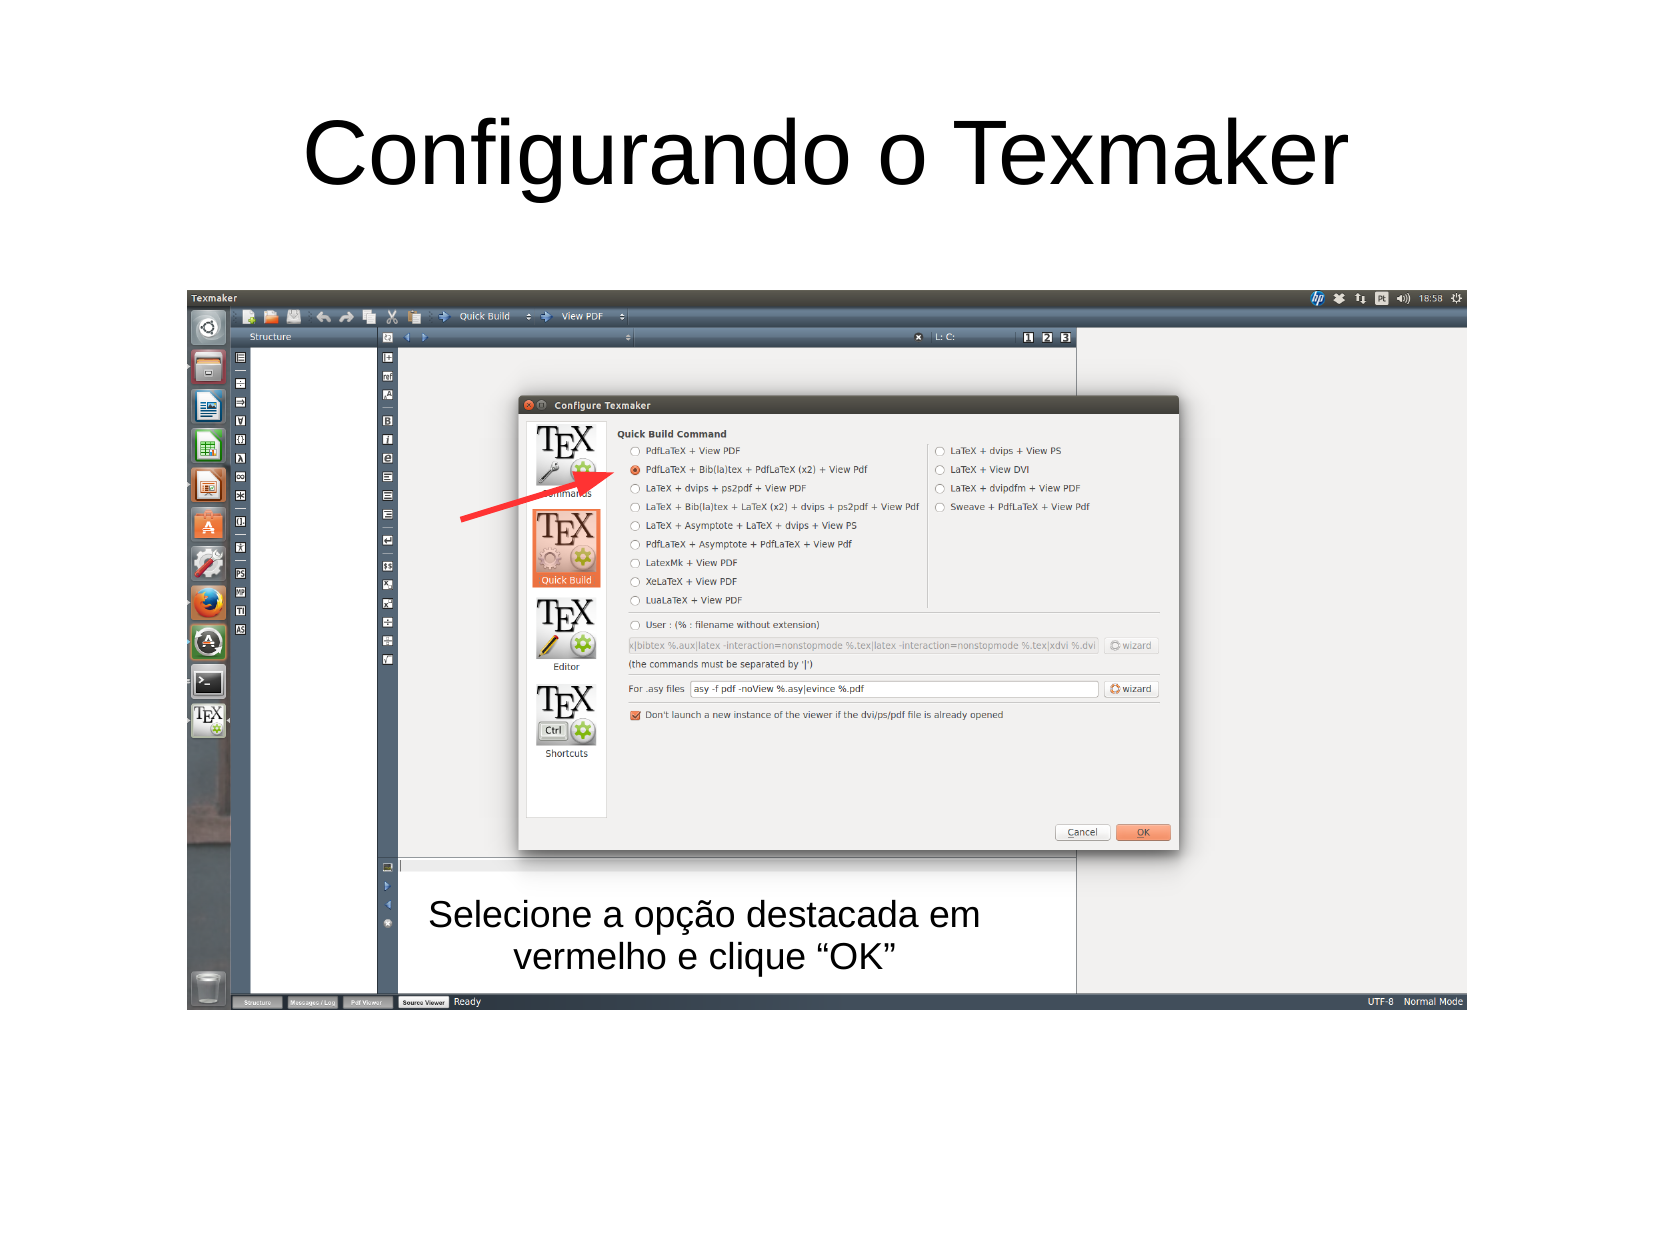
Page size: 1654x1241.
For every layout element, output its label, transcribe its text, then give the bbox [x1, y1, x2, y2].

text_box Selecione a opção destacada em vermelho e clique “OK” [413, 885, 997, 985]
title Configurando o Texmaker [82, 49, 1571, 257]
picture [187, 290, 1467, 1010]
